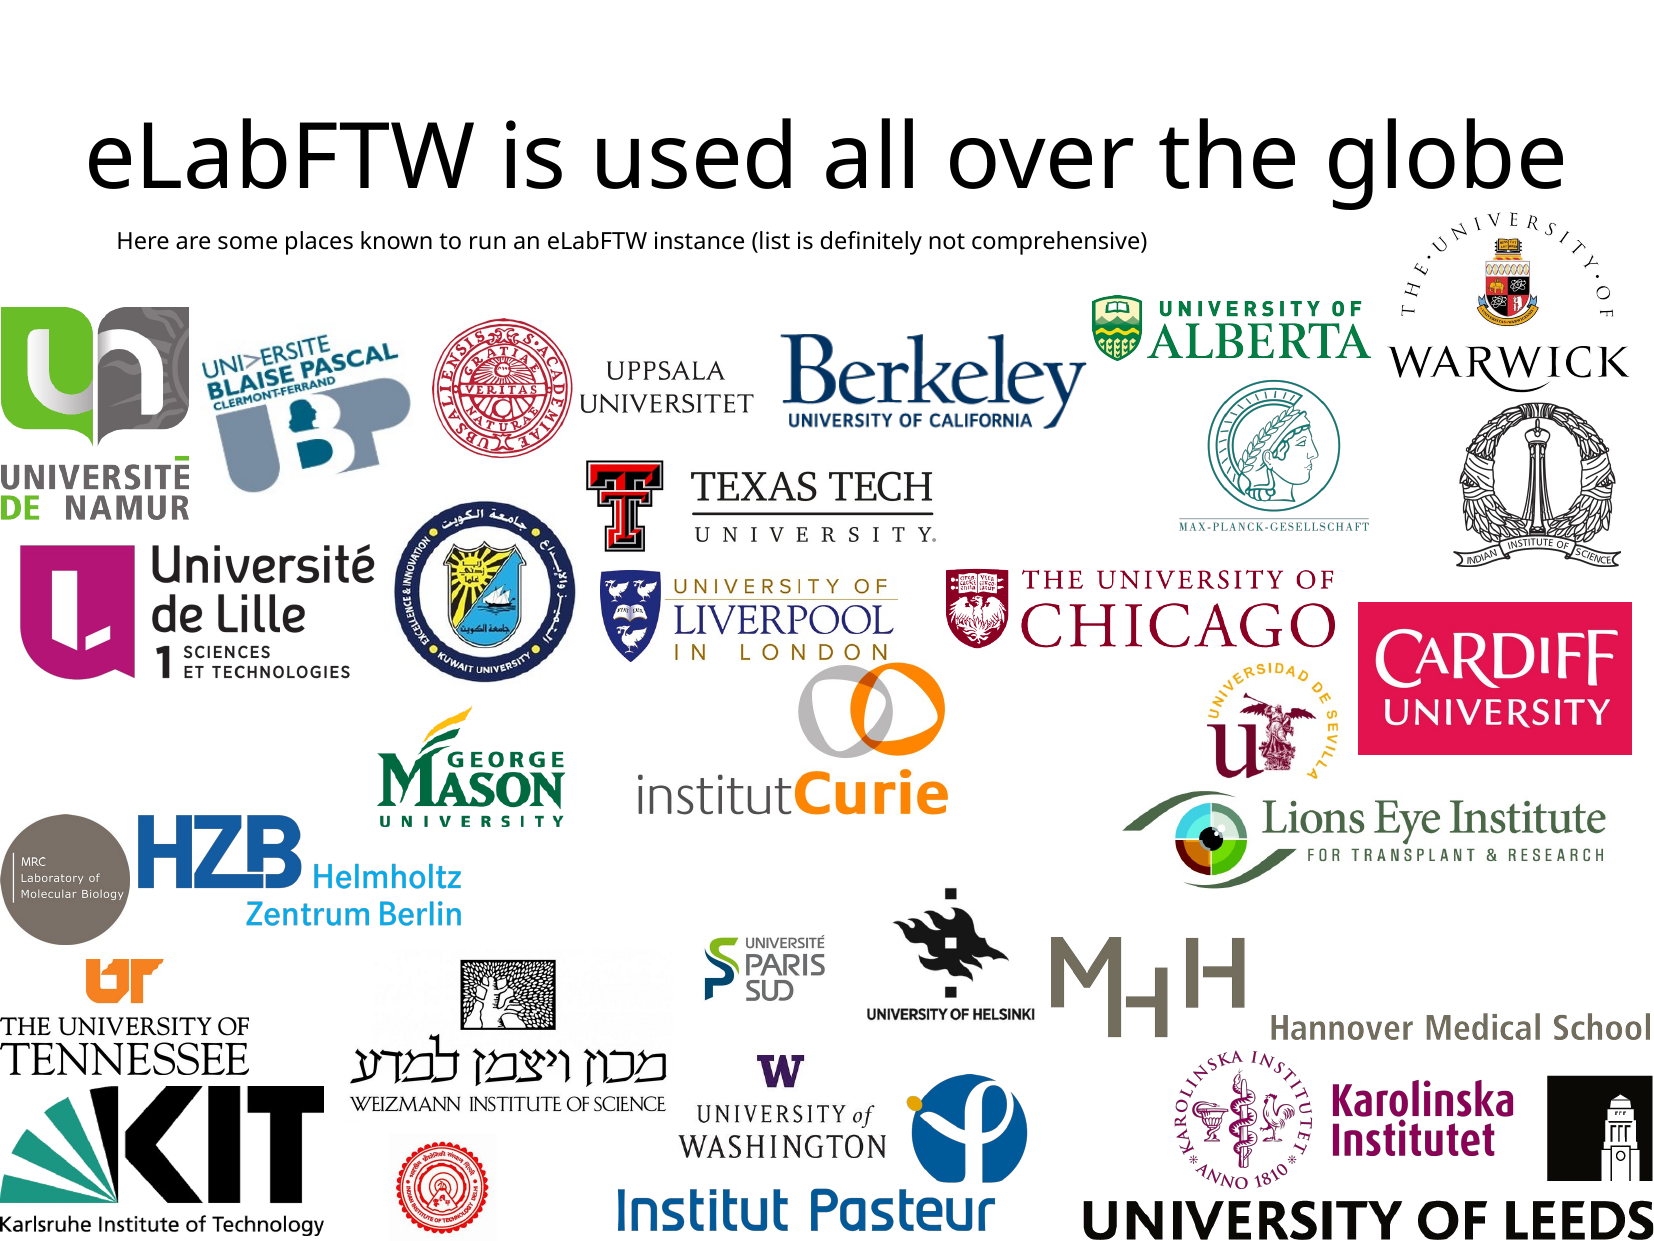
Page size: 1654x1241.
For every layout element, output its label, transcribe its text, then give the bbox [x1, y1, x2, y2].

picture [451, 912, 457, 926]
picture [946, 566, 1335, 650]
title eLabFTW is used all over the globe [82, 49, 1571, 257]
picture [1177, 377, 1371, 534]
picture [359, 912, 366, 926]
picture [600, 570, 949, 815]
picture [1386, 212, 1630, 393]
picture [1098, 661, 1629, 898]
picture [389, 1133, 497, 1241]
picture [342, 949, 1028, 1232]
picture [1, 307, 189, 520]
picture [287, 912, 294, 926]
picture [454, 875, 461, 885]
picture [349, 912, 356, 926]
list Here are some places known to run an eLabFTW instance (list is definitely not comprehensive) [59, 224, 1252, 277]
picture [384, 915, 392, 922]
picture [685, 921, 846, 1016]
picture [862, 862, 1040, 1040]
picture [137, 705, 566, 926]
picture [0, 959, 249, 1075]
picture [1051, 937, 1654, 1240]
picture [0, 295, 1371, 686]
picture [0, 814, 130, 945]
picture [1452, 401, 1621, 567]
picture [1358, 602, 1632, 755]
picture [0, 1086, 324, 1236]
